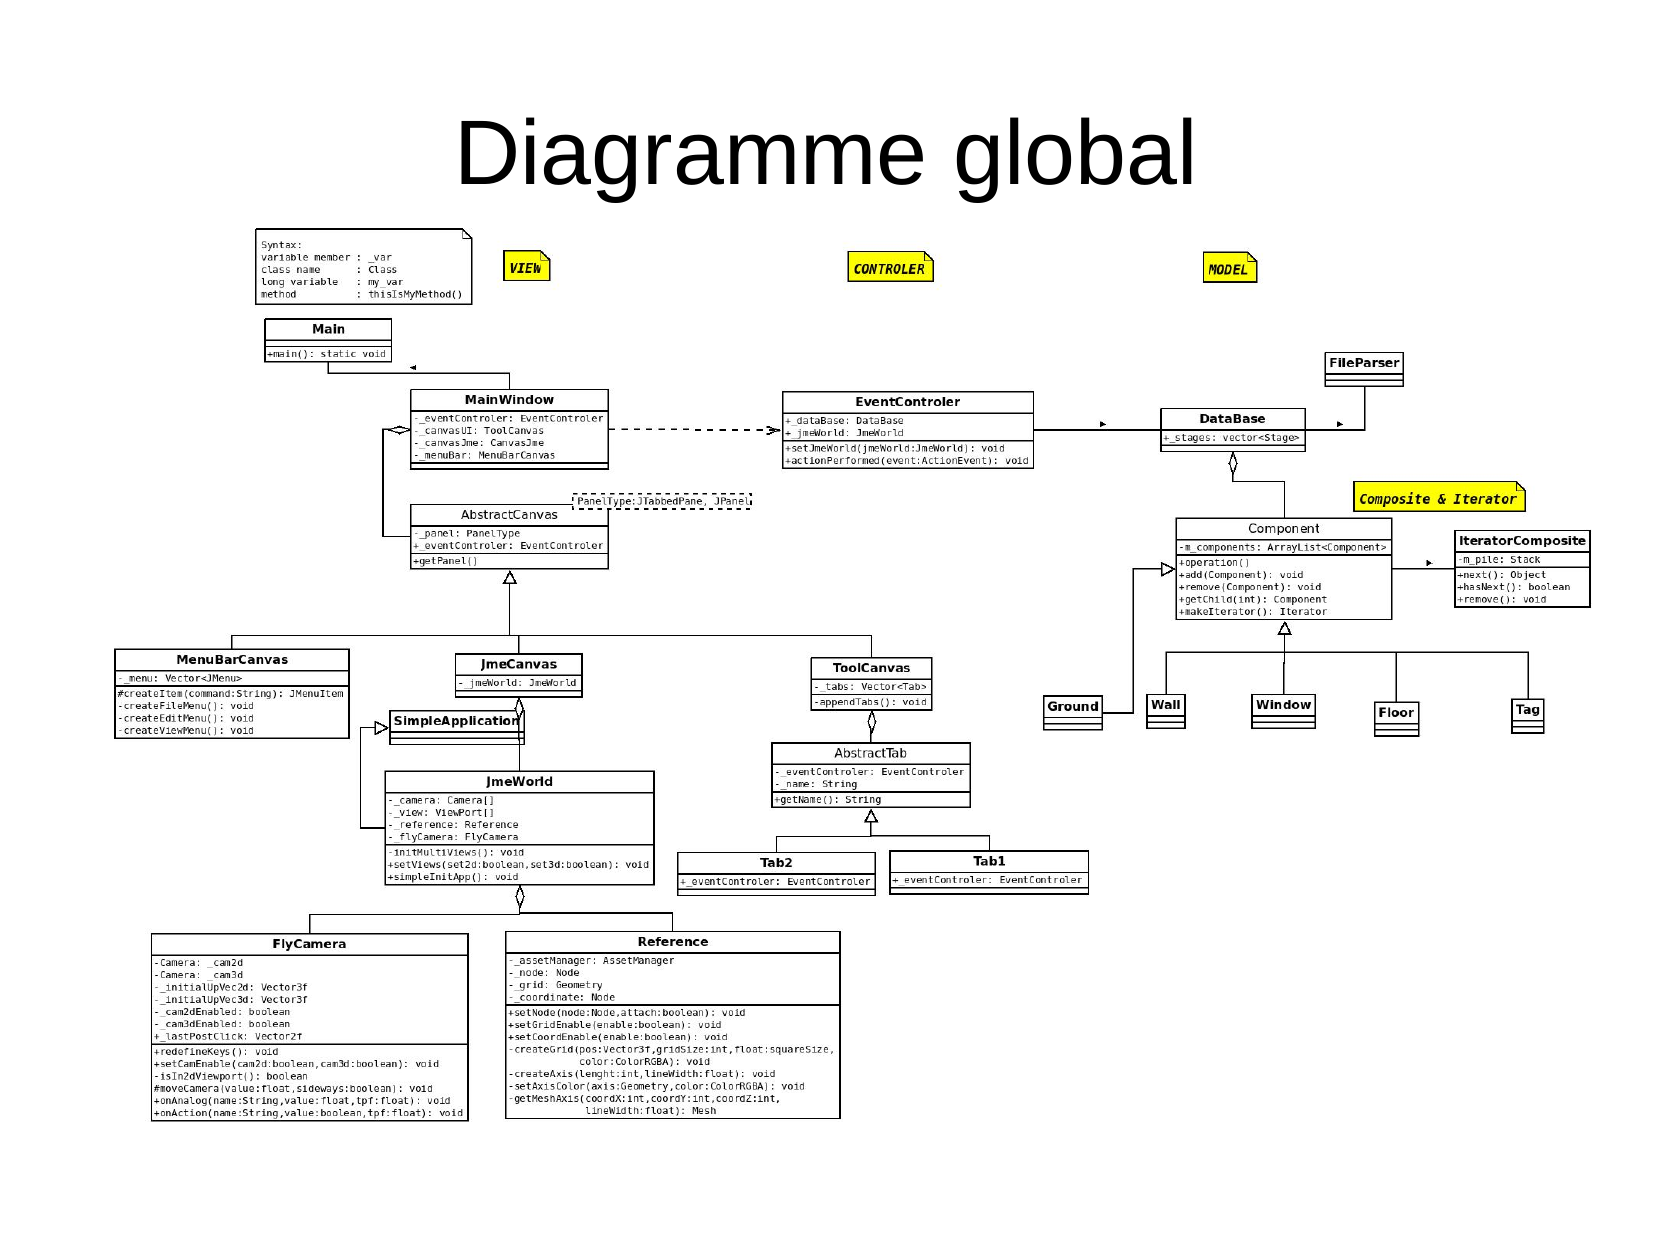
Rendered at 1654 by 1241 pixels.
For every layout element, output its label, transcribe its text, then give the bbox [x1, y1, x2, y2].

picture [114, 228, 1592, 1122]
title Diagramme global [82, 49, 1571, 257]
